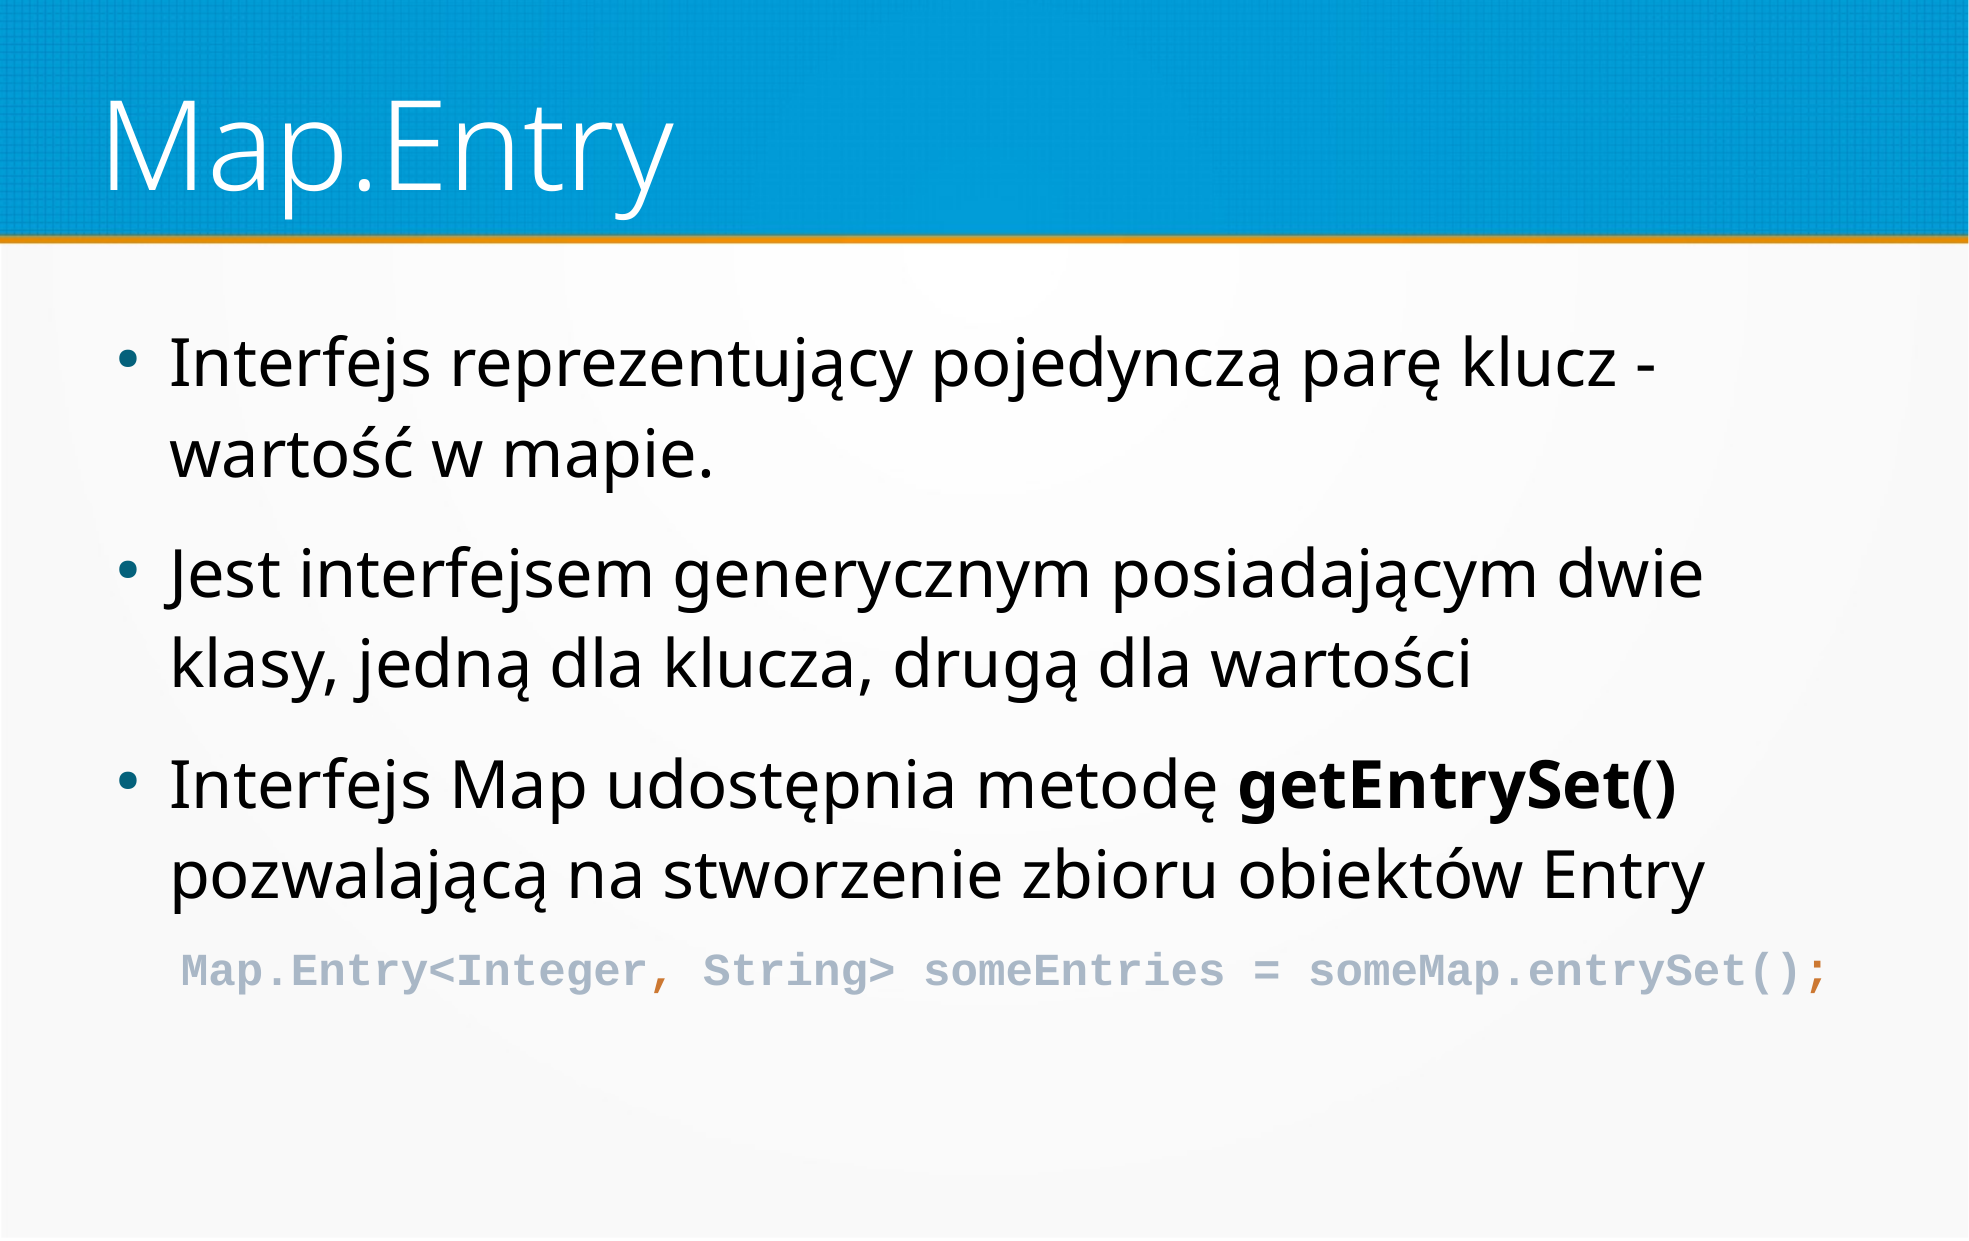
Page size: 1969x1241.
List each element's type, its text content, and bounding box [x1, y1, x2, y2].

title Map.Entry [98, 19, 1870, 227]
picture [0, 233, 1969, 1241]
list Interfejs reprezentujący pojedynczą parę klucz - wartość w mapie. Jest interfejsem generycznym posiadającym dwie klasy, jedną dla klucza, drugą dla wartości Interfejs Map udostępnia metodę getEntrySet() pozwalającą na stworzenie zbioru obiektów Entry Map.Entry<Integer, String> someEntries = someMap.entrySet(); [98, 315, 1861, 1081]
